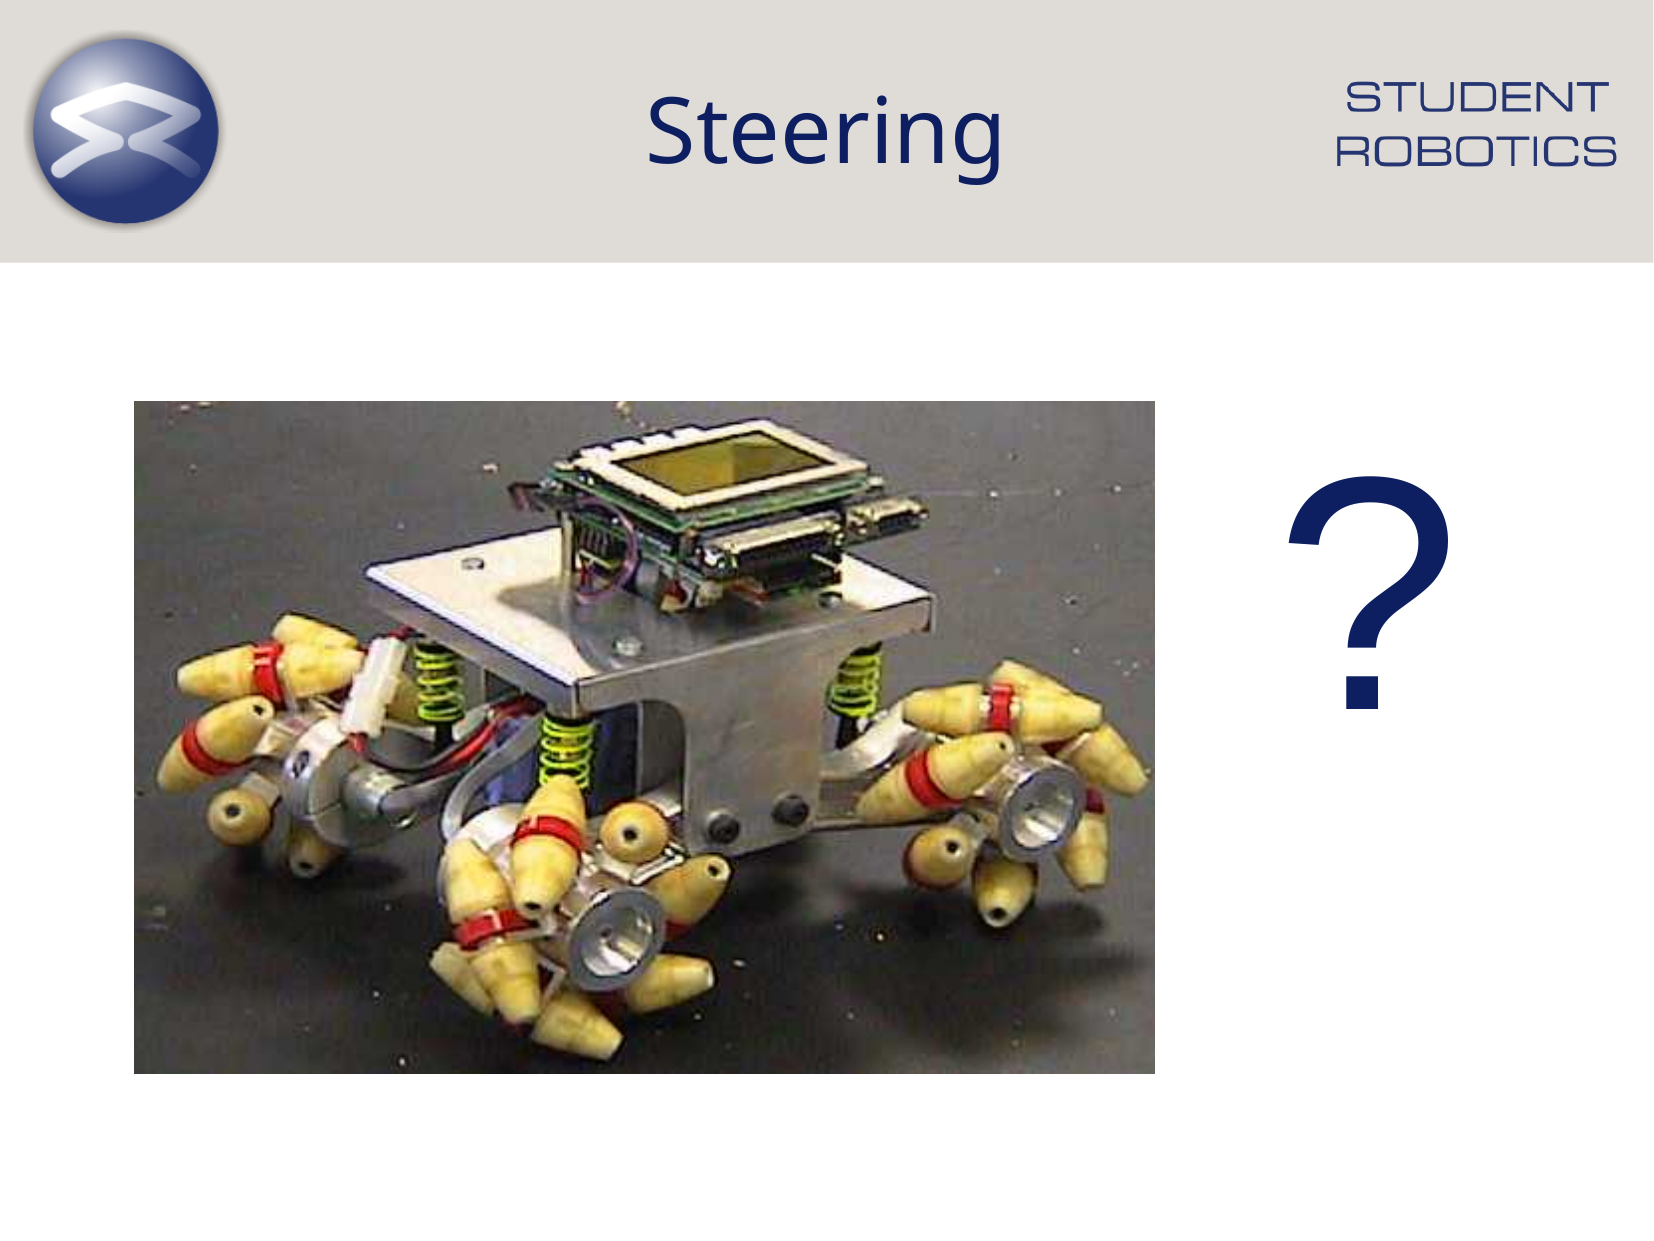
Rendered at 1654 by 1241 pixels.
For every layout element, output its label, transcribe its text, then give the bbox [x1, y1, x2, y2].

picture [9, 19, 82, 245]
title Steering [82, 0, 1571, 257]
text_box ? [1261, 400, 1524, 900]
picture [1571, 68, 1633, 174]
picture [134, 401, 1155, 1074]
